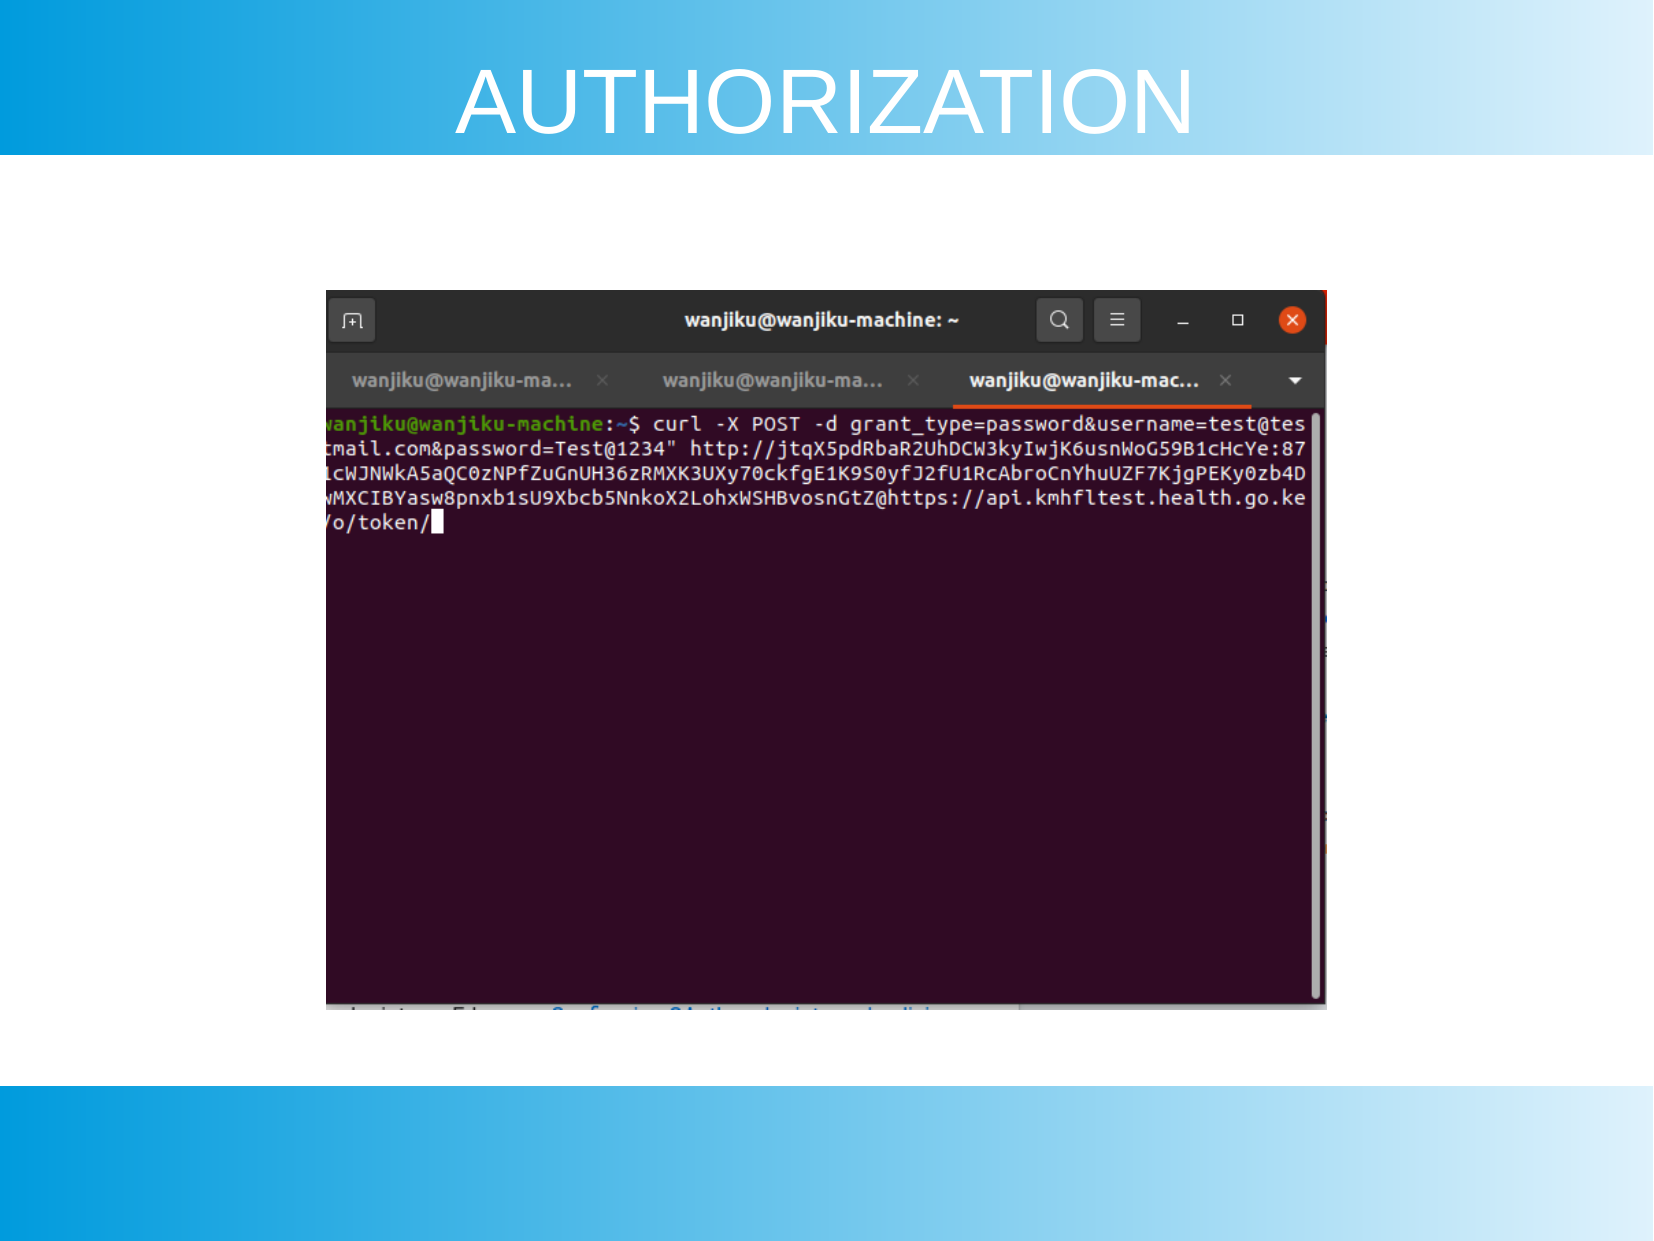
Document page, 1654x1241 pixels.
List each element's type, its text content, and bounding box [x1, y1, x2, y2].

picture [326, 290, 1327, 1010]
title AUTHORIZATION [82, 49, 1571, 155]
